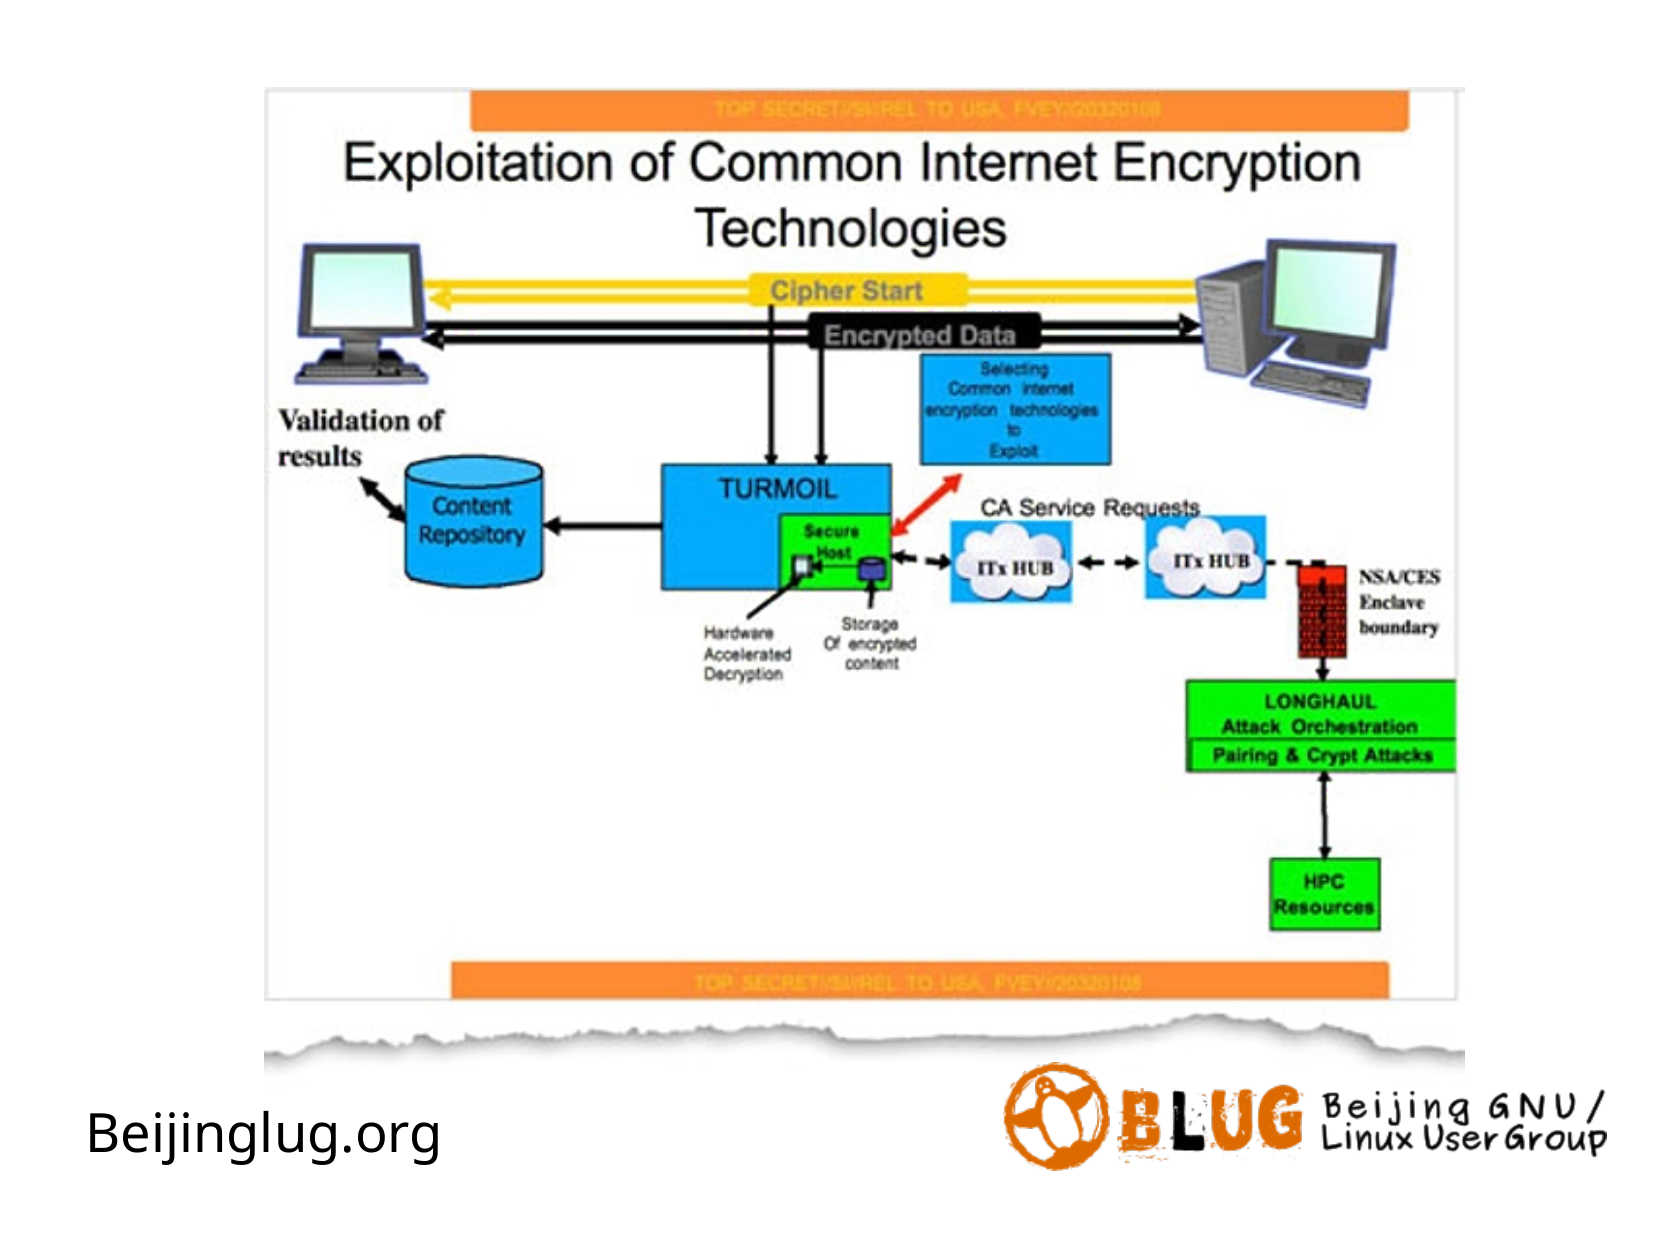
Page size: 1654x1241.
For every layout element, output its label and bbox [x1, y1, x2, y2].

picture [264, 87, 1607, 1171]
